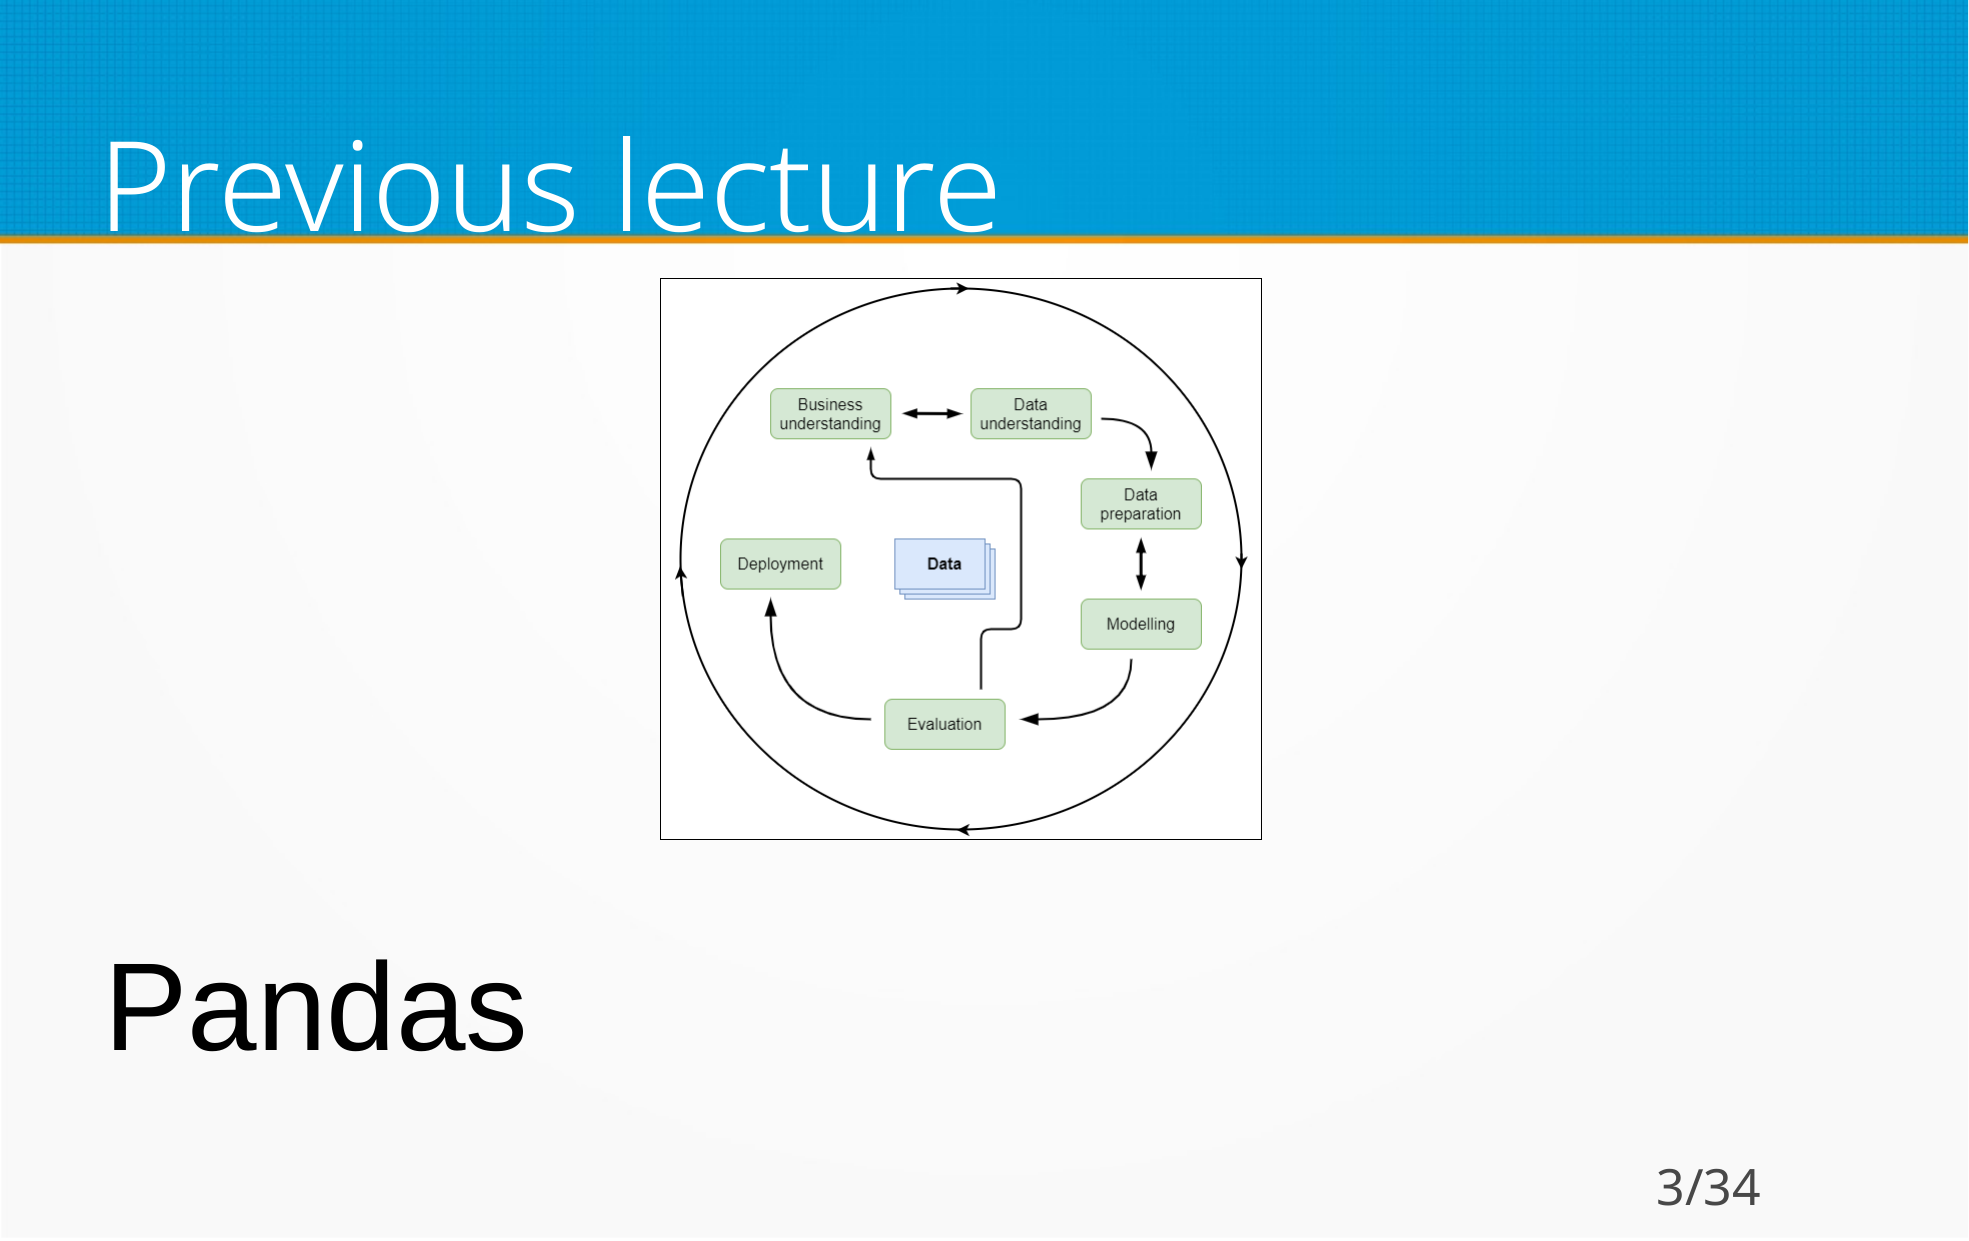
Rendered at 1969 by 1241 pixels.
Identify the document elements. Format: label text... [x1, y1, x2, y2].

title Previous lecture [98, 49, 1870, 257]
text_box Pandas [90, 930, 571, 1085]
picture [0, 233, 1969, 1241]
